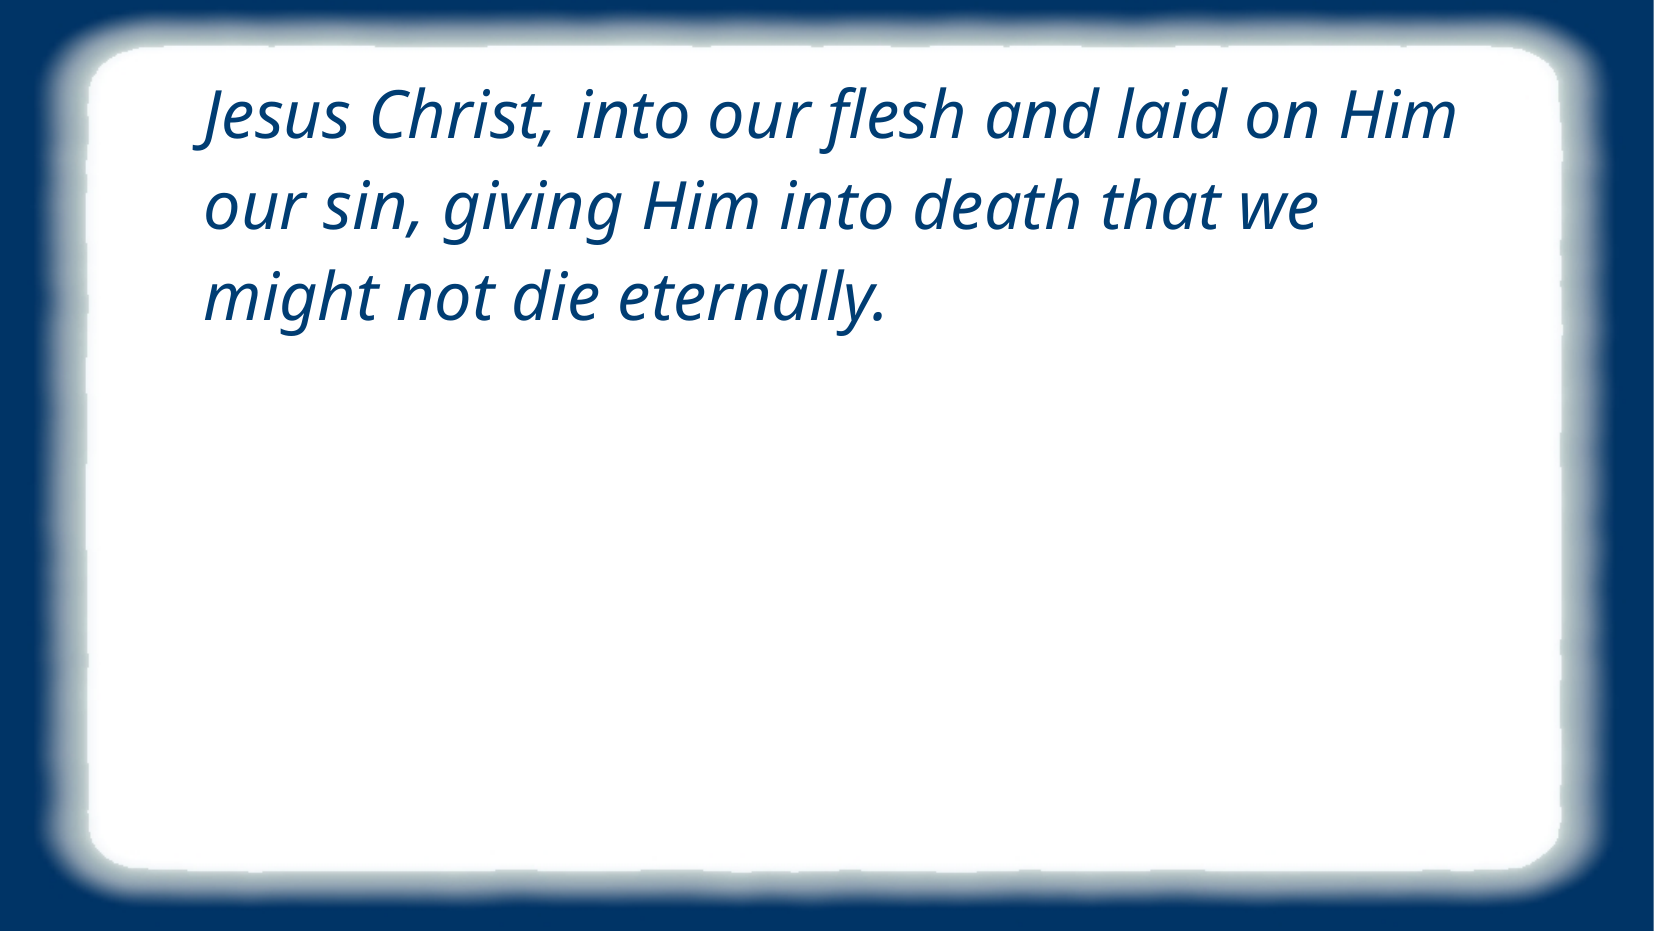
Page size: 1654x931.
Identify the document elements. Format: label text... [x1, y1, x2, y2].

text_box Jesus Christ, into our flesh and laid on Him our sin, giving Him into death that we might not die eternally. [120, 60, 1531, 342]
picture [0, 0, 1654, 931]
